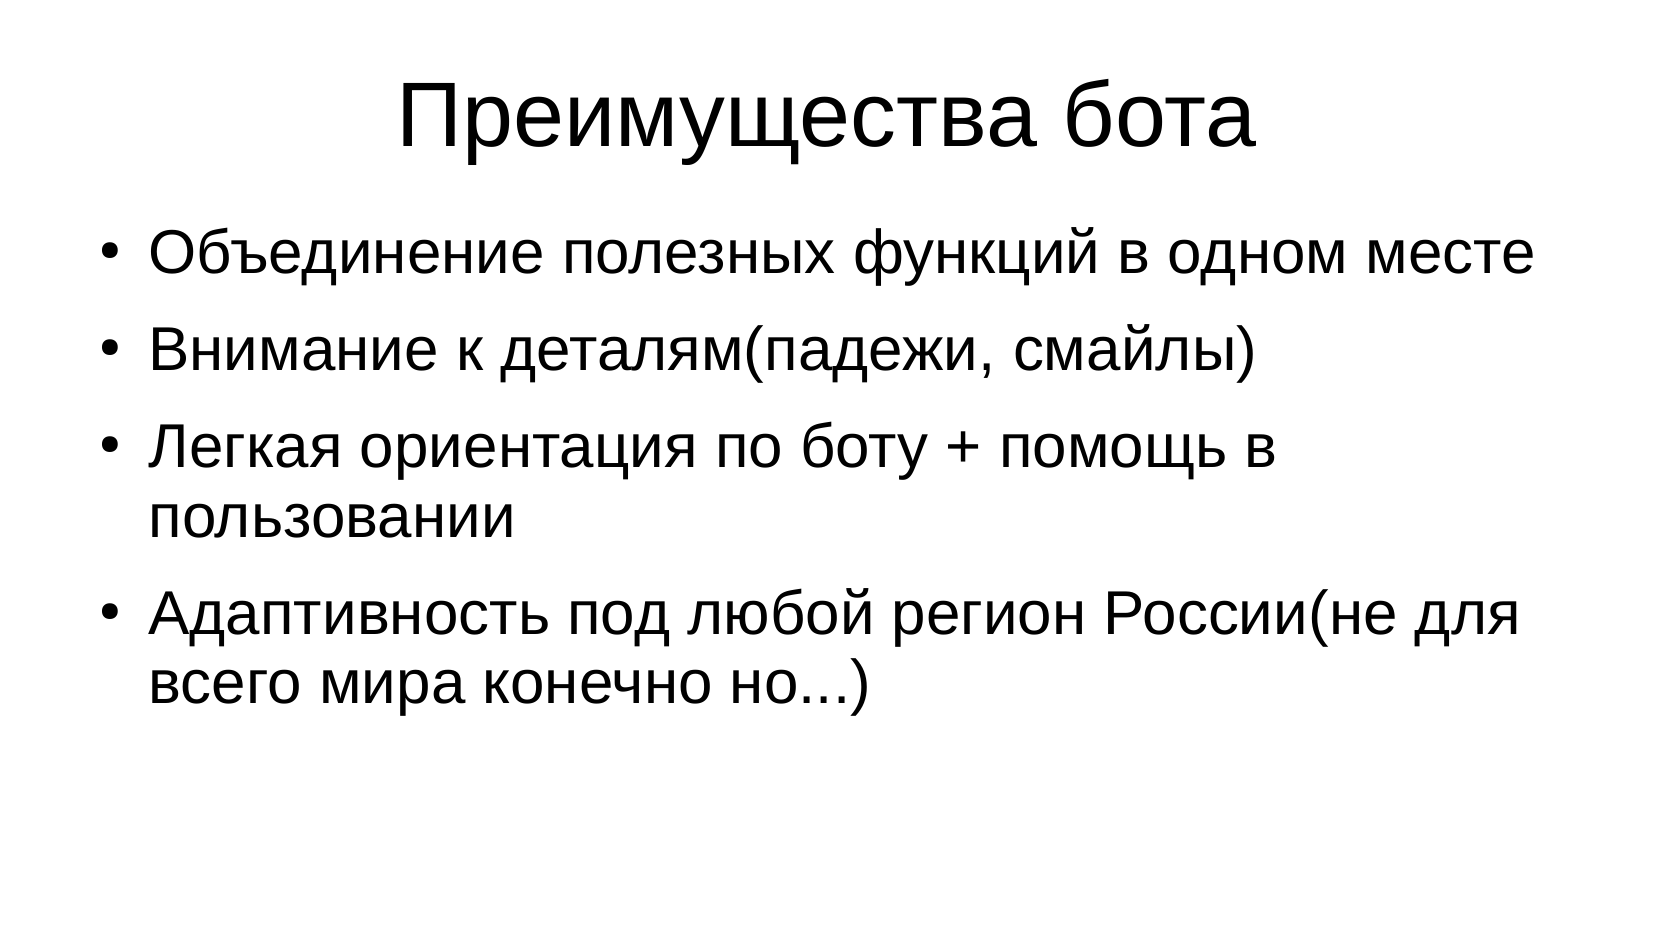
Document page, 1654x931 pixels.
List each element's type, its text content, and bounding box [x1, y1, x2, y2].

list Объединение полезных функций в одном месте Внимание к деталям(падежи, смайлы) Легкая ориентация по боту + помощь в пользовании Адаптивность под любой регион России(не для всего мира конечно но...) [82, 217, 1571, 758]
title Преимущества бота [82, 37, 1571, 193]
